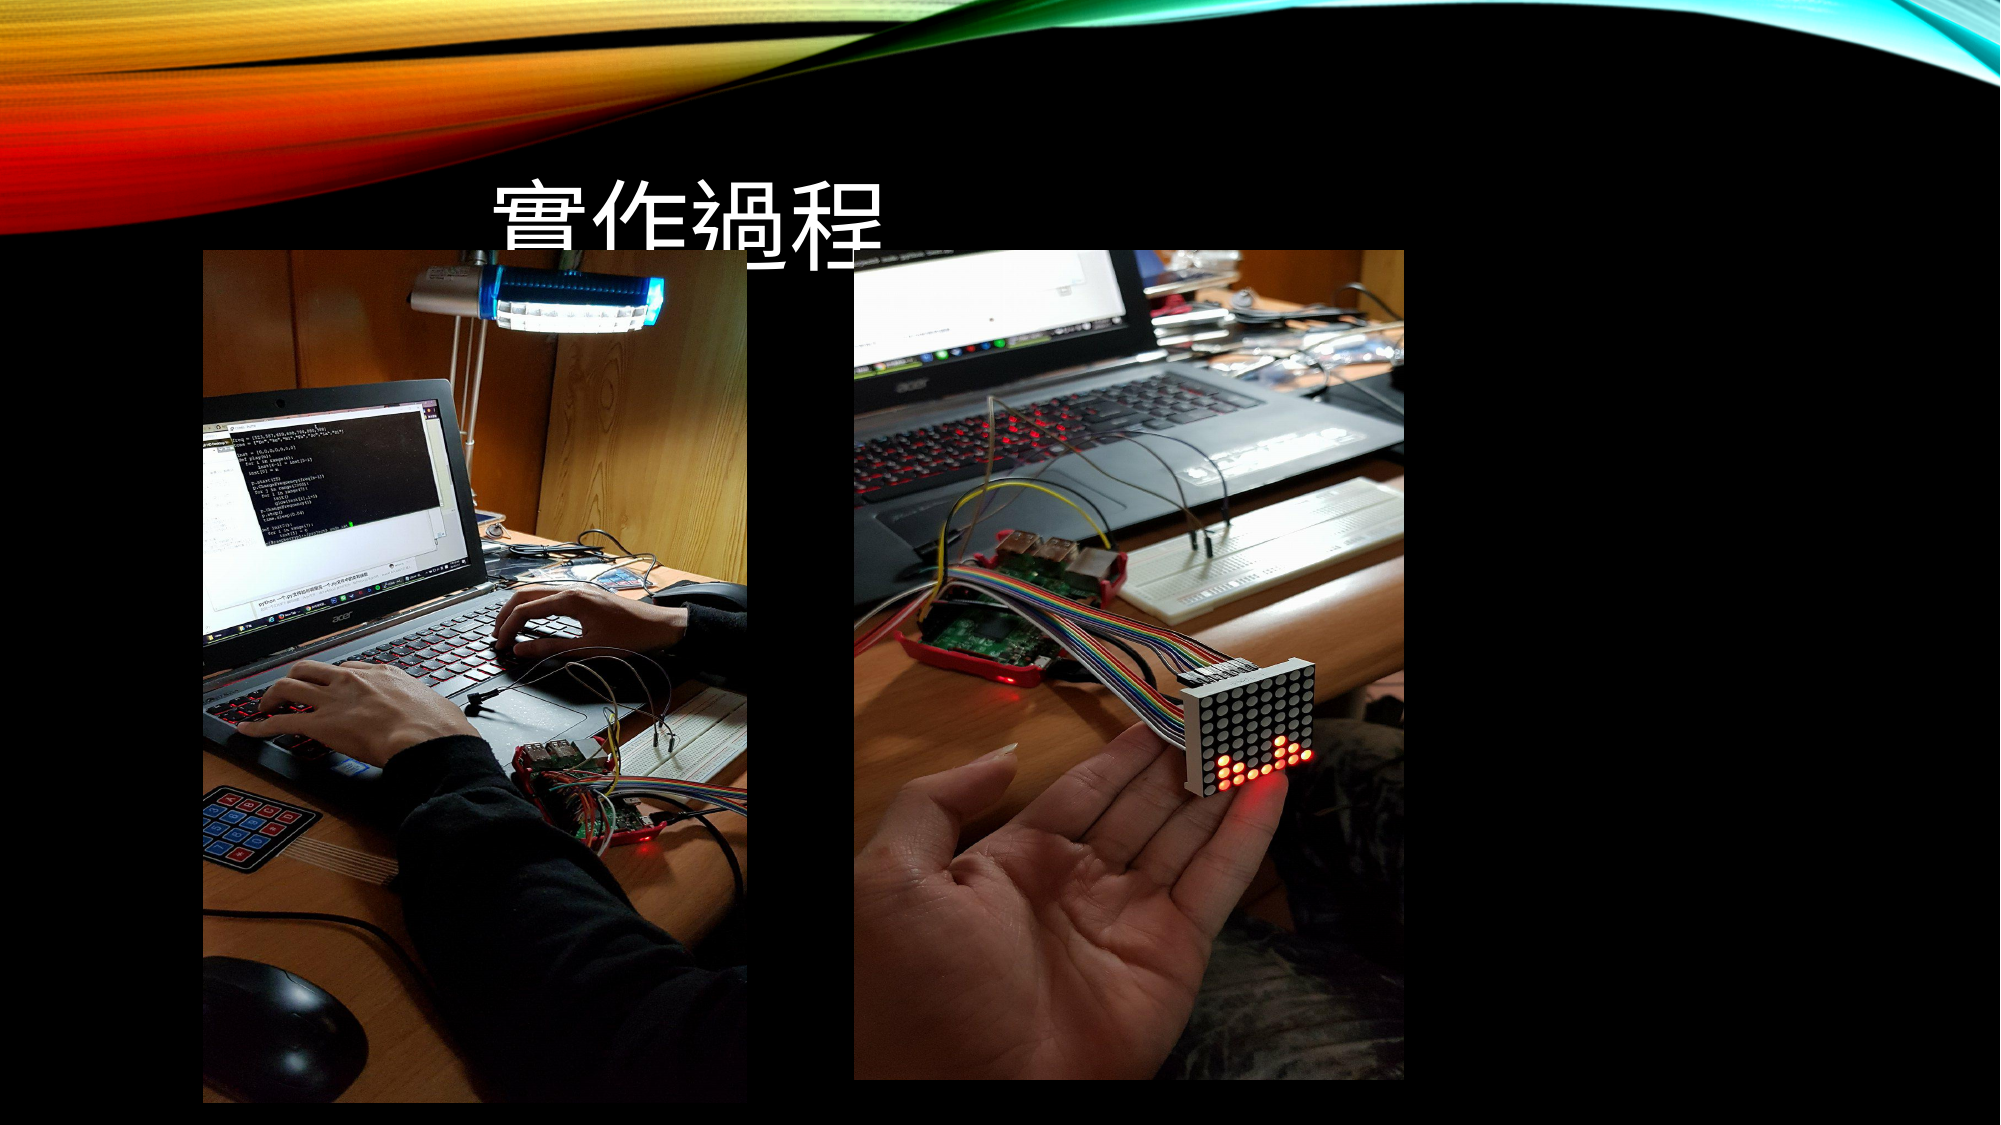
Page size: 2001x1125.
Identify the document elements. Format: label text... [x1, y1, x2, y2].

picture [854, 250, 1404, 1080]
title 實作過程 [474, 125, 1888, 338]
picture [203, 250, 747, 1103]
